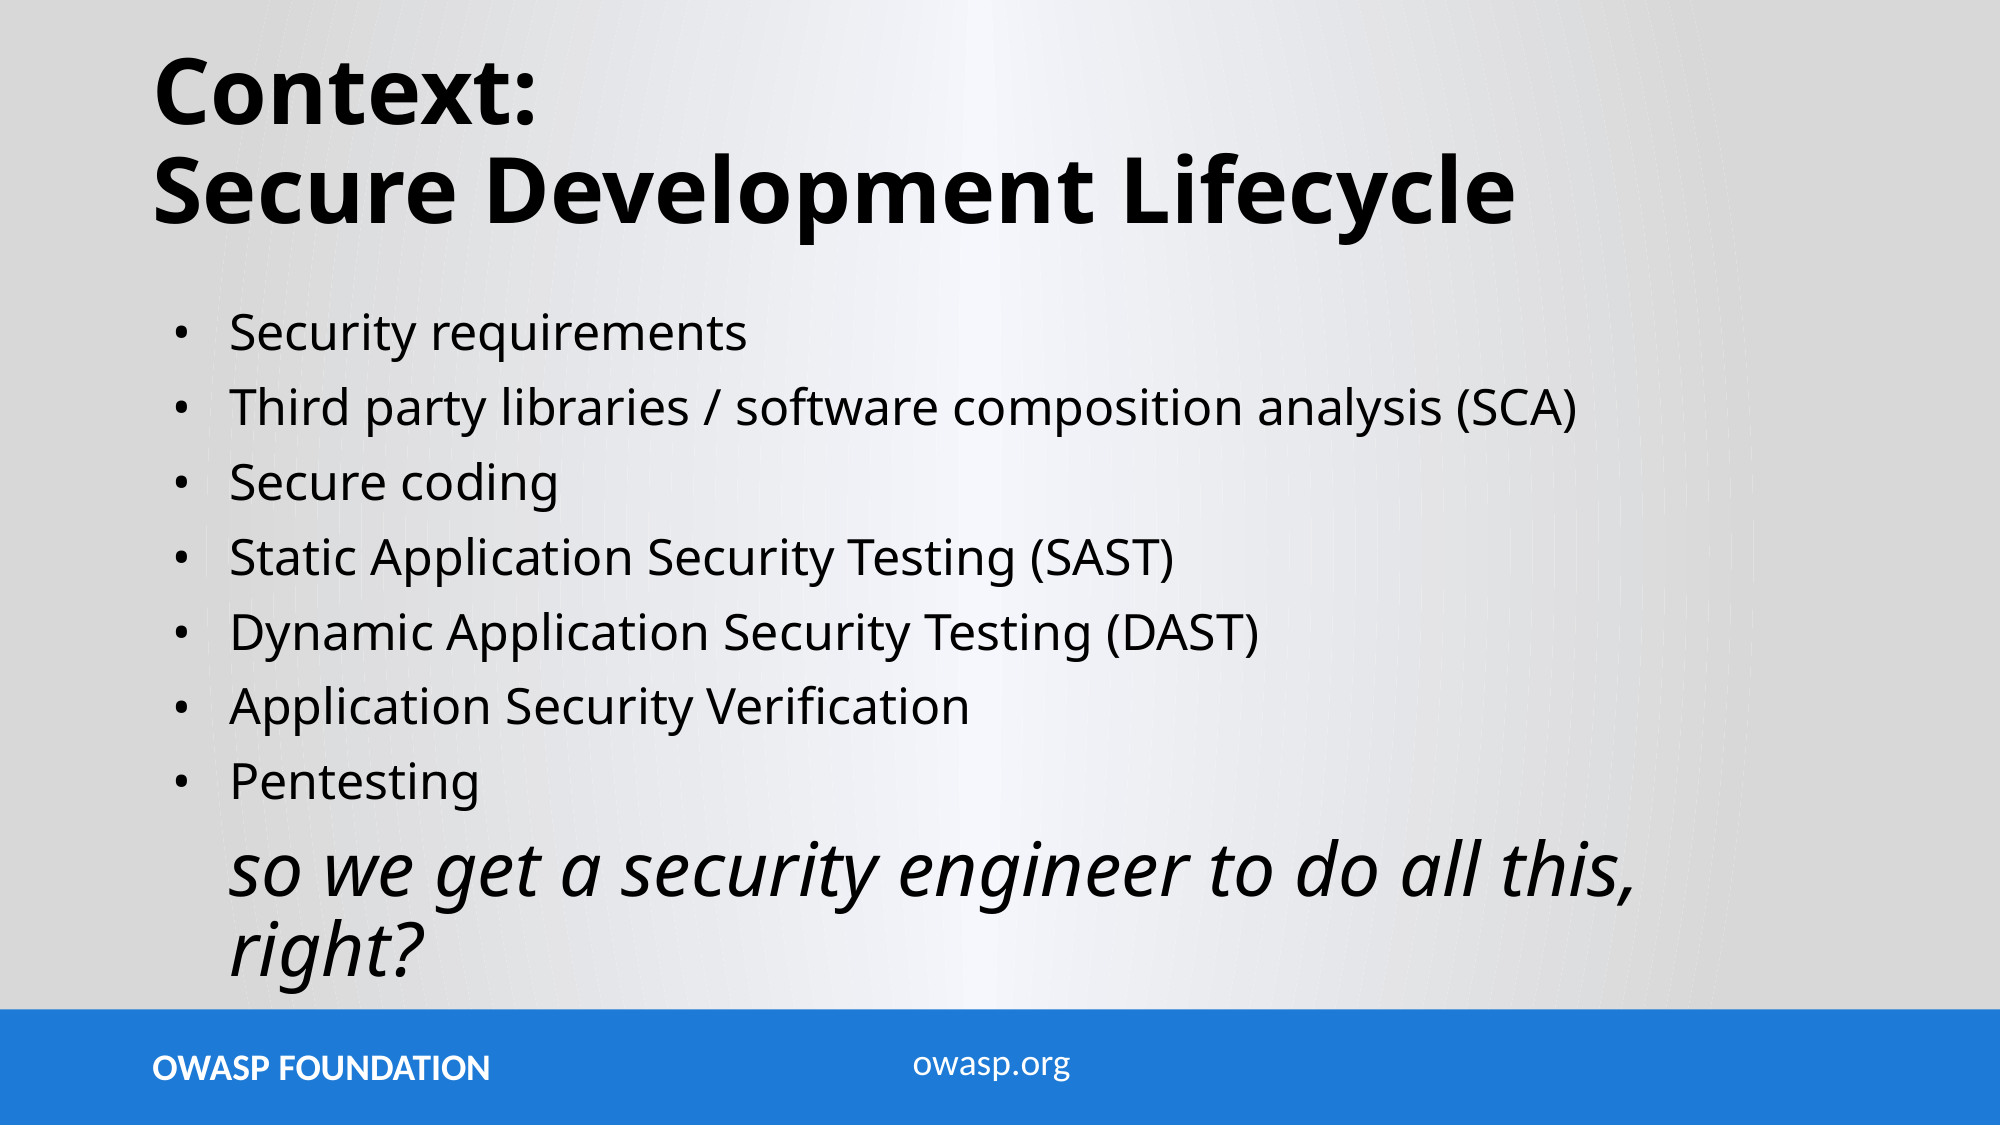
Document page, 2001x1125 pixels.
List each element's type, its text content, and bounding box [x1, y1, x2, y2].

title Context: Secure Development Lifecycle [137, 35, 1863, 253]
list Security requirements Third party libraries / software composition analysis (SCA) Secure coding Static Application Security Testing (SAST) Dynamic Application Security Testing (DAST) Application Security Verification Pentesting so we get a security engineer to do all this, right? [139, 299, 1865, 967]
